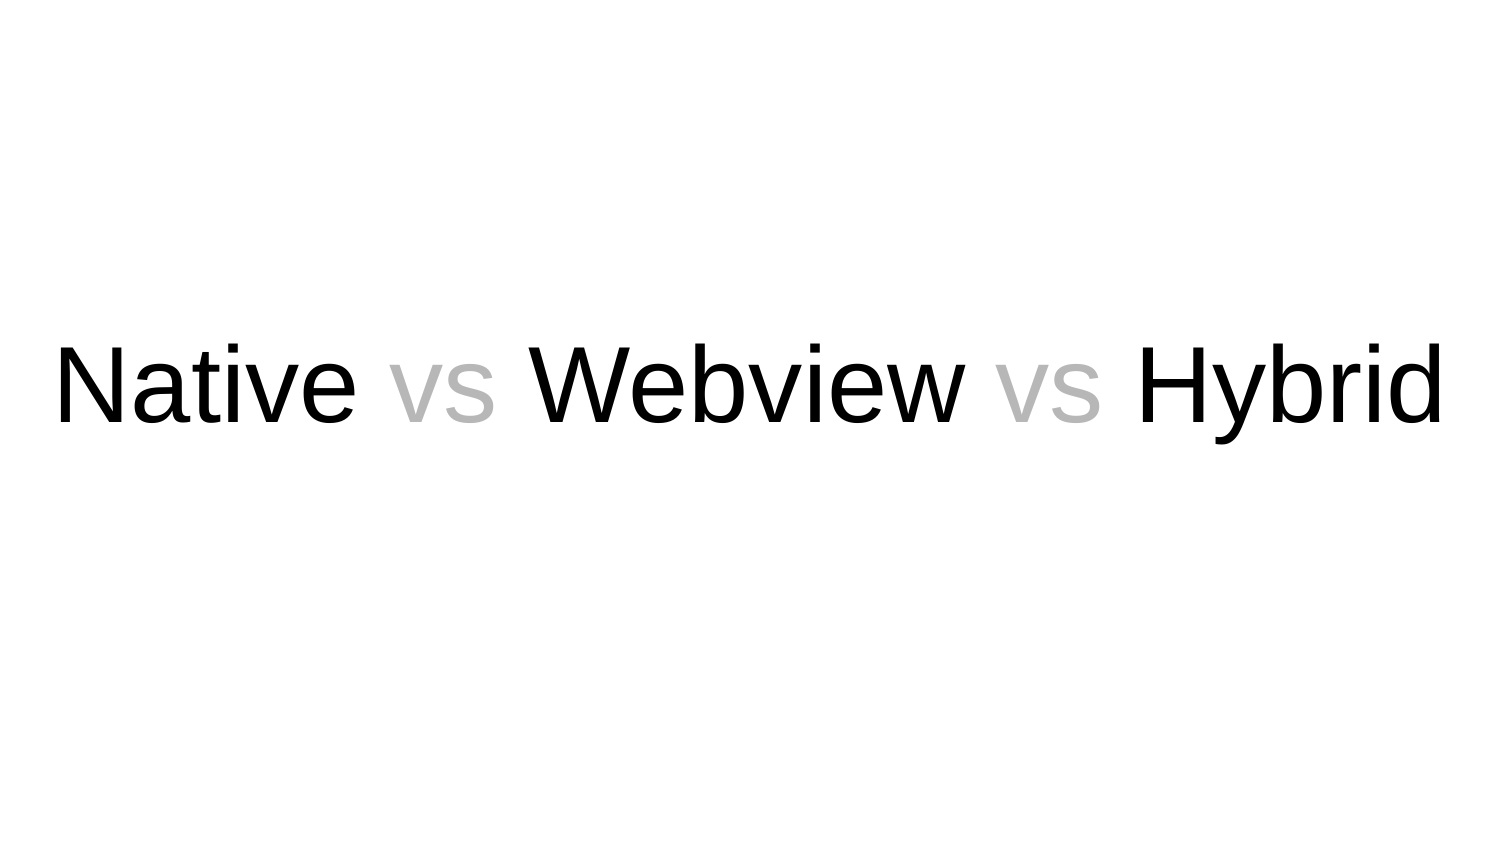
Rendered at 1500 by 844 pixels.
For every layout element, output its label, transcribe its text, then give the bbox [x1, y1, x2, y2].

title Native vs Webview vs Hybrid [0, 122, 1500, 459]
